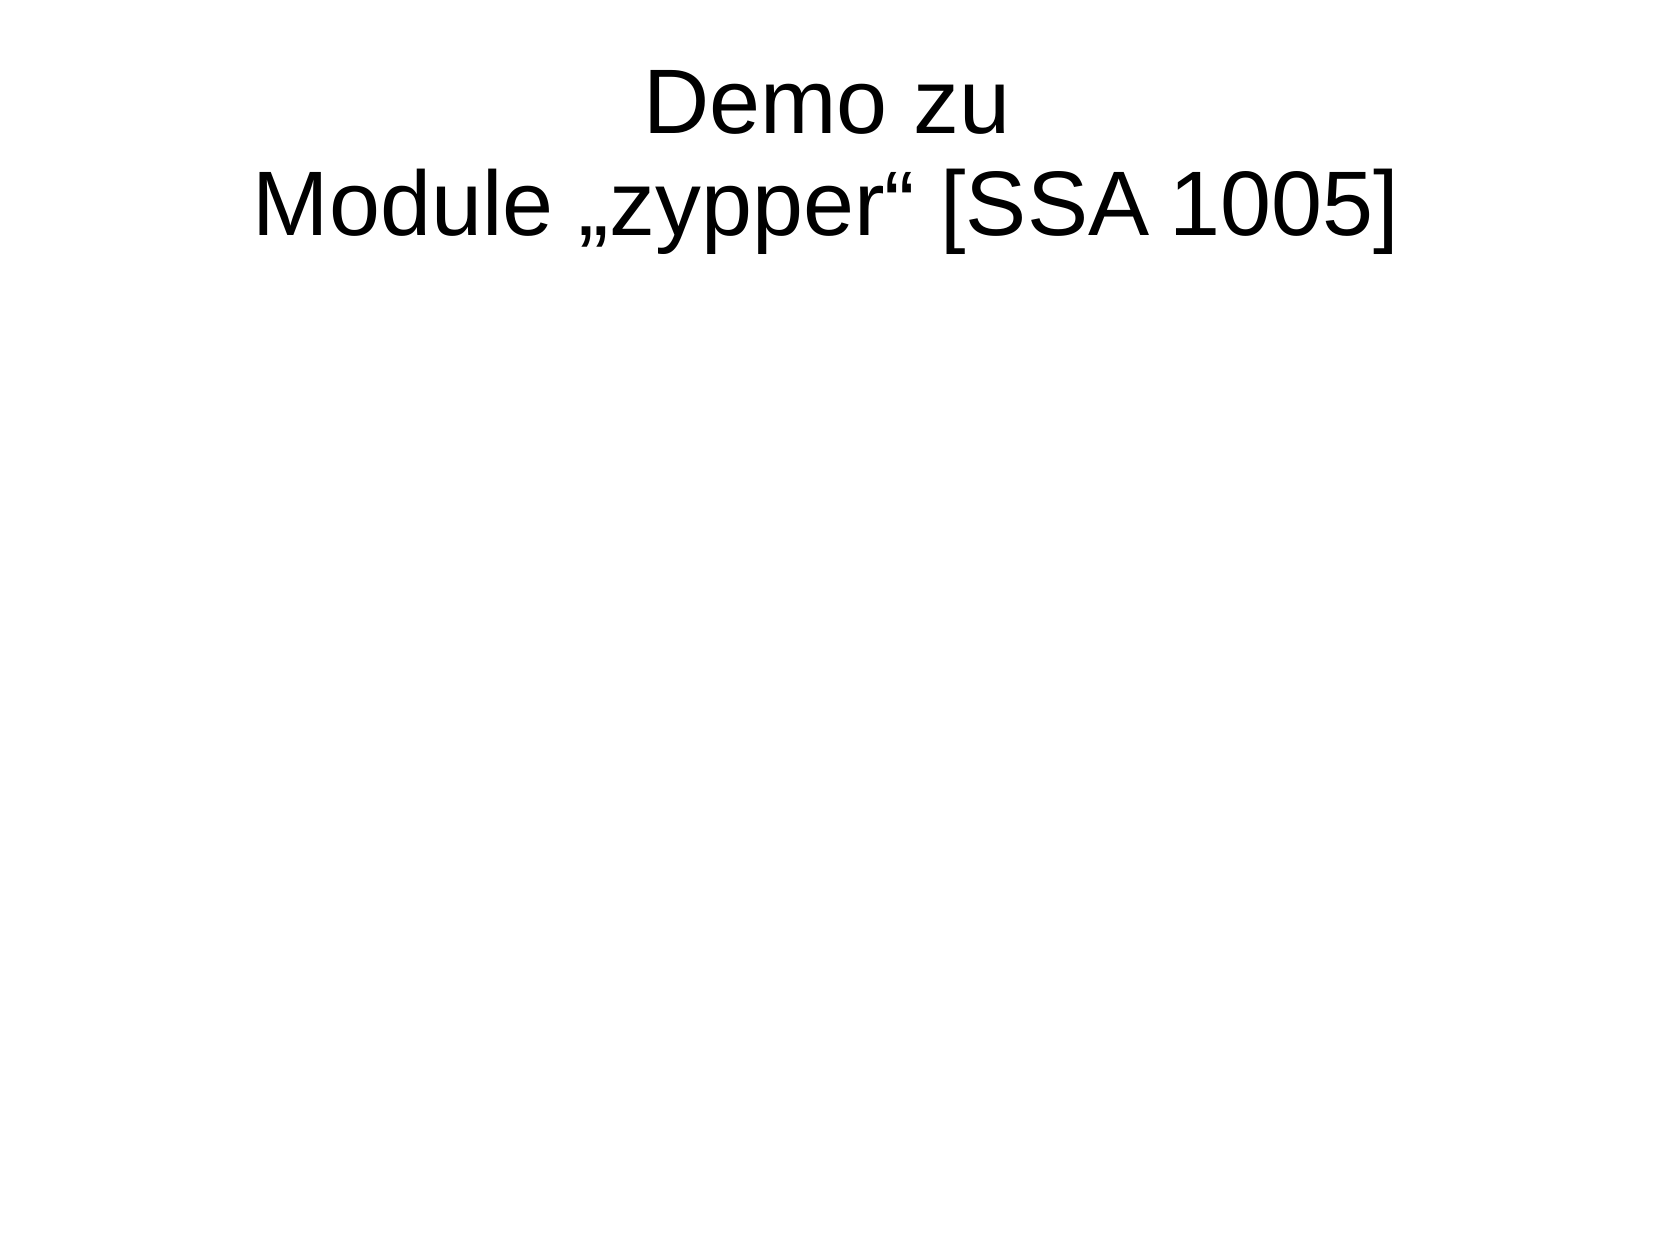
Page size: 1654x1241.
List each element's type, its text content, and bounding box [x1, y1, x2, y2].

title Demo zu Module „zypper“ [SSA 1005] [82, 49, 1571, 257]
